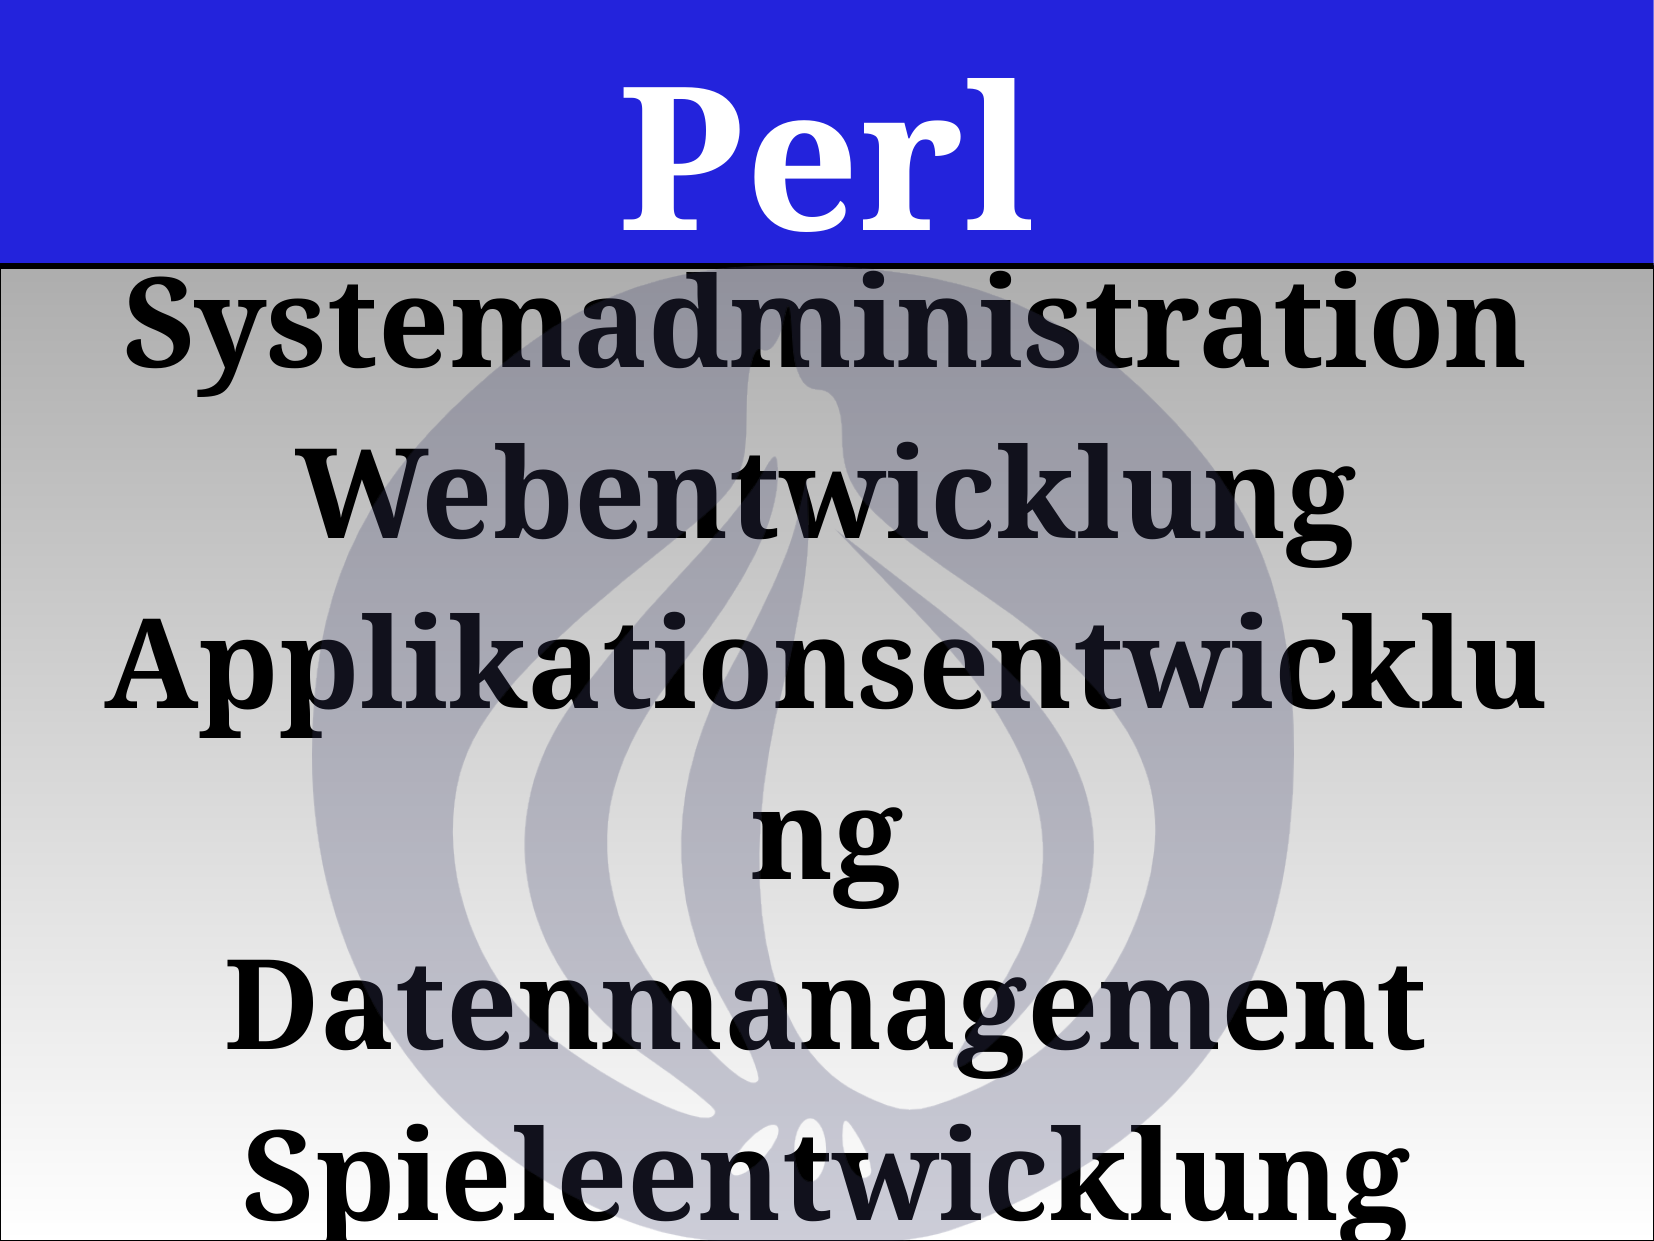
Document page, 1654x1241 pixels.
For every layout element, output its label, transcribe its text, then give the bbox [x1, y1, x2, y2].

picture [312, 265, 1294, 1241]
title Perl [82, 40, 1571, 266]
subtitle Systemadministration Webentwicklung Applikationsentwicklung Datenmanagement Spieleentwicklung [1294, 324, 1571, 1167]
subtitle Systemadministration Webentwicklung Applikationsentwicklung Datenmanagement Spieleentwicklung [82, 324, 312, 1167]
